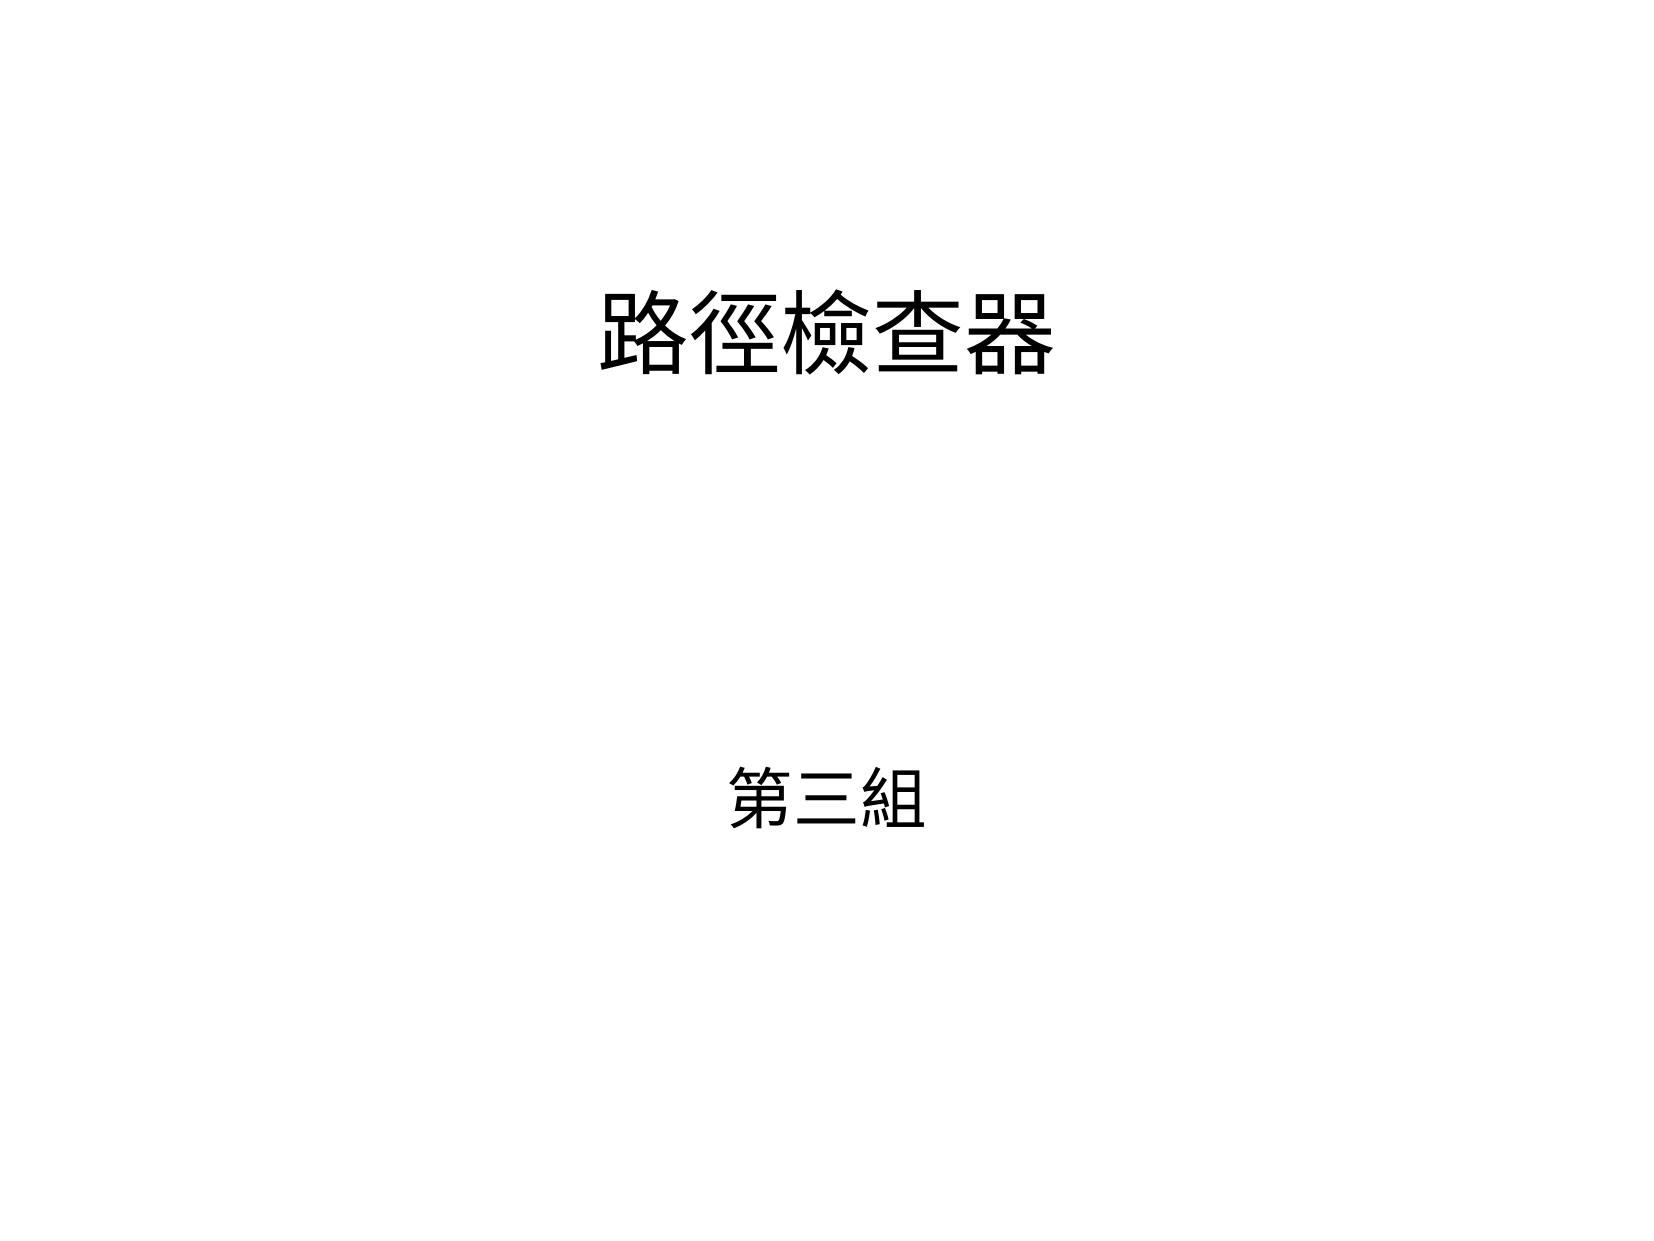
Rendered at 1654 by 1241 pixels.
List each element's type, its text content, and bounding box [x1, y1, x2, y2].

subtitle 第三組 [82, 578, 1571, 1010]
title 路徑檢查器 [82, 224, 1571, 432]
